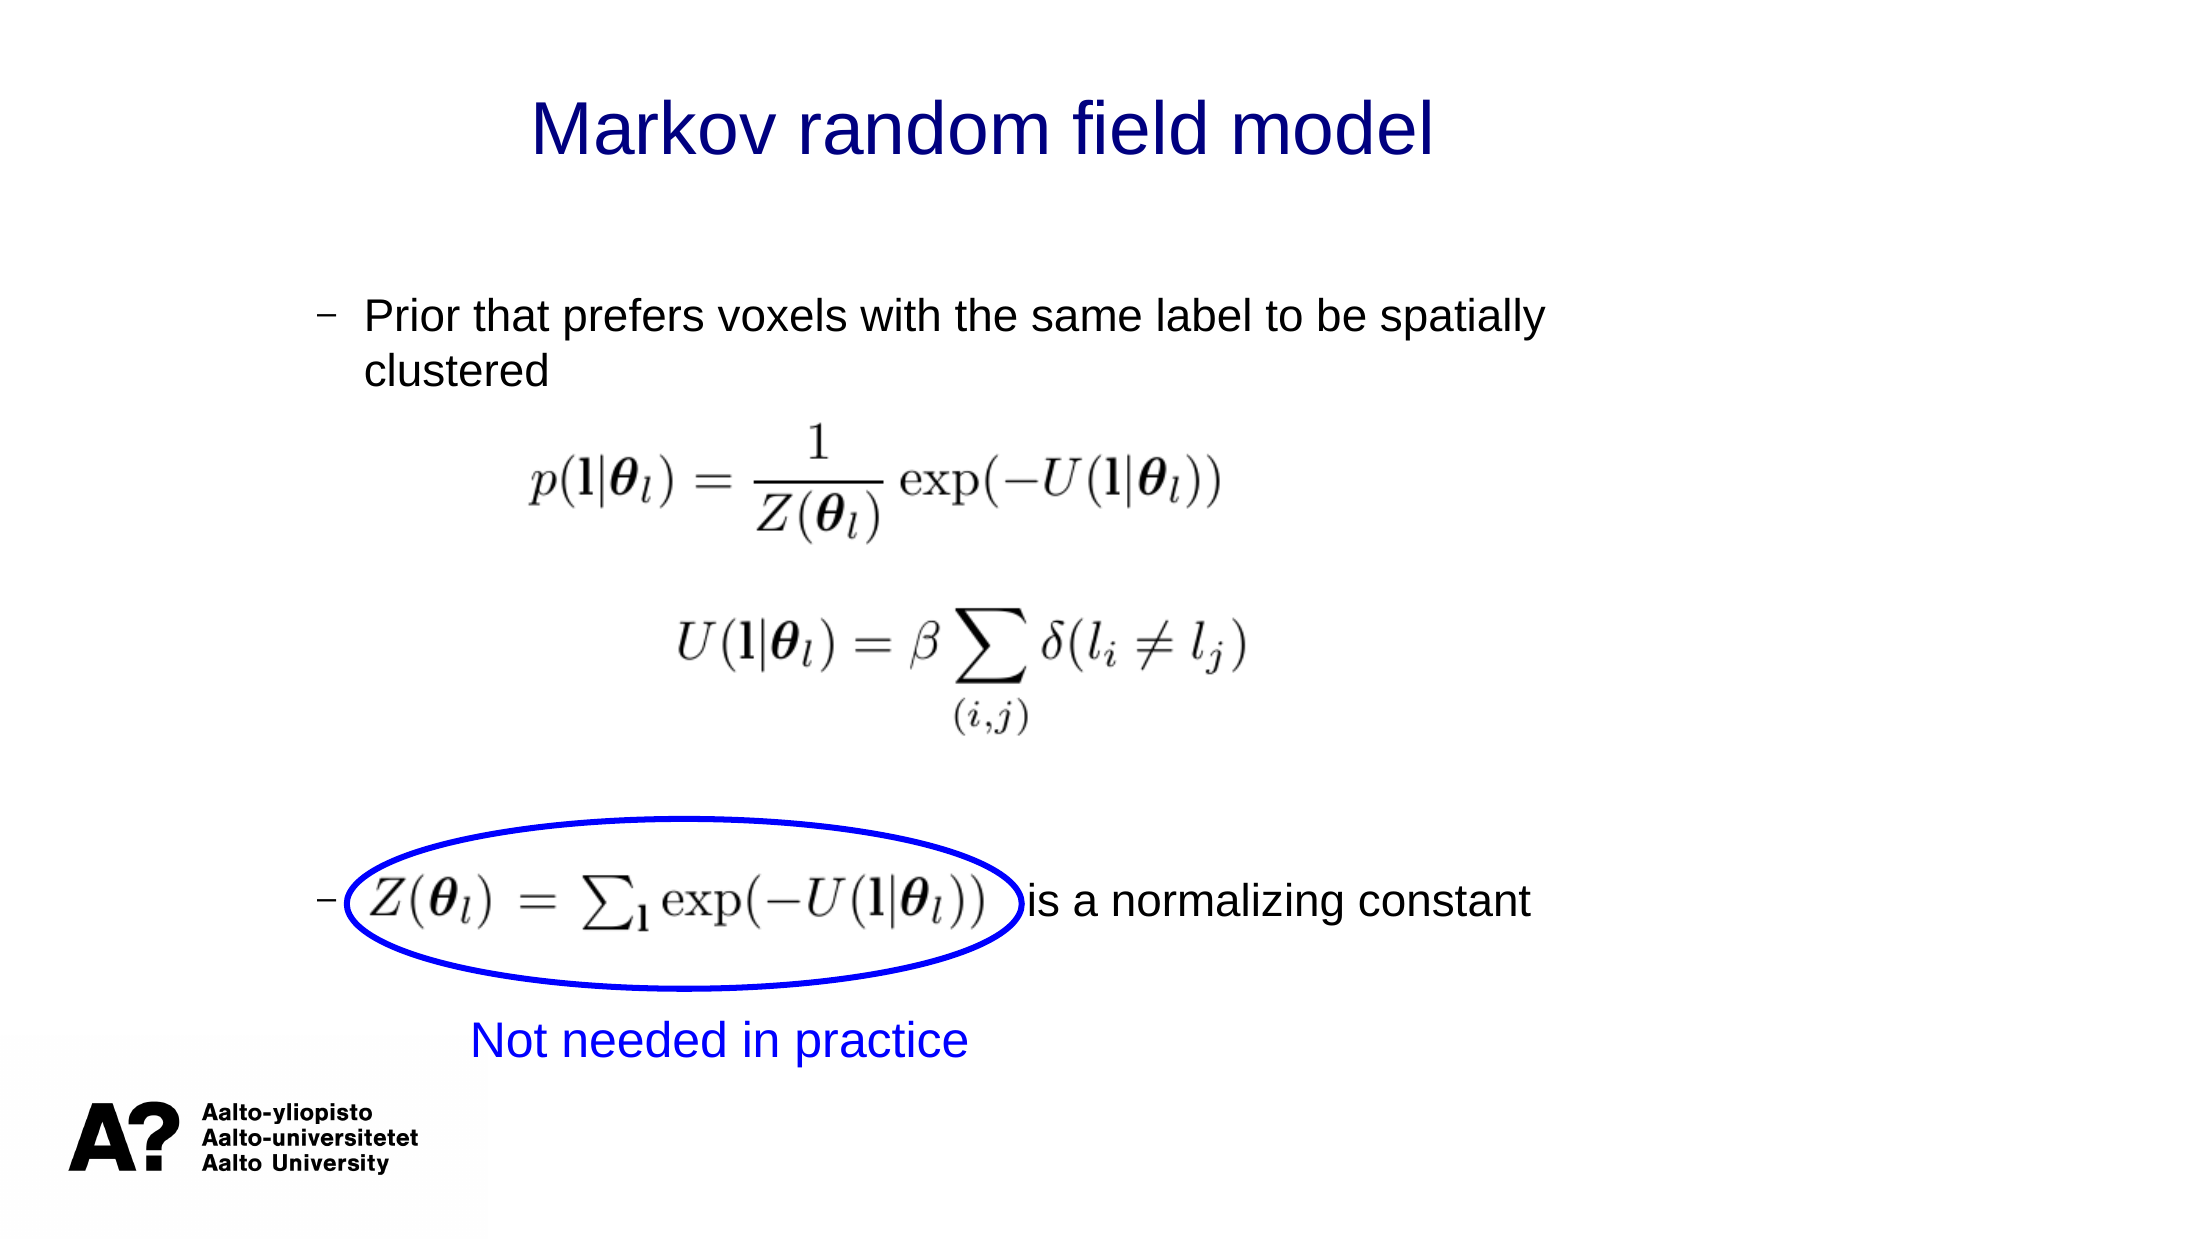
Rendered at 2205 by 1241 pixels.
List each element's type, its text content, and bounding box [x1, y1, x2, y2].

title Markov random field model [326, 65, 1640, 179]
text_box Not needed in practice [454, 1000, 1132, 1101]
list Prior that prefers voxels with the same label to be spatially clustered [227, 278, 1653, 450]
picture [668, 588, 1250, 739]
list is a normalizing constant [350, 862, 1018, 985]
list is a normalizing constant [227, 862, 1653, 1035]
picture [0, 1035, 488, 1239]
picture [518, 412, 1223, 549]
